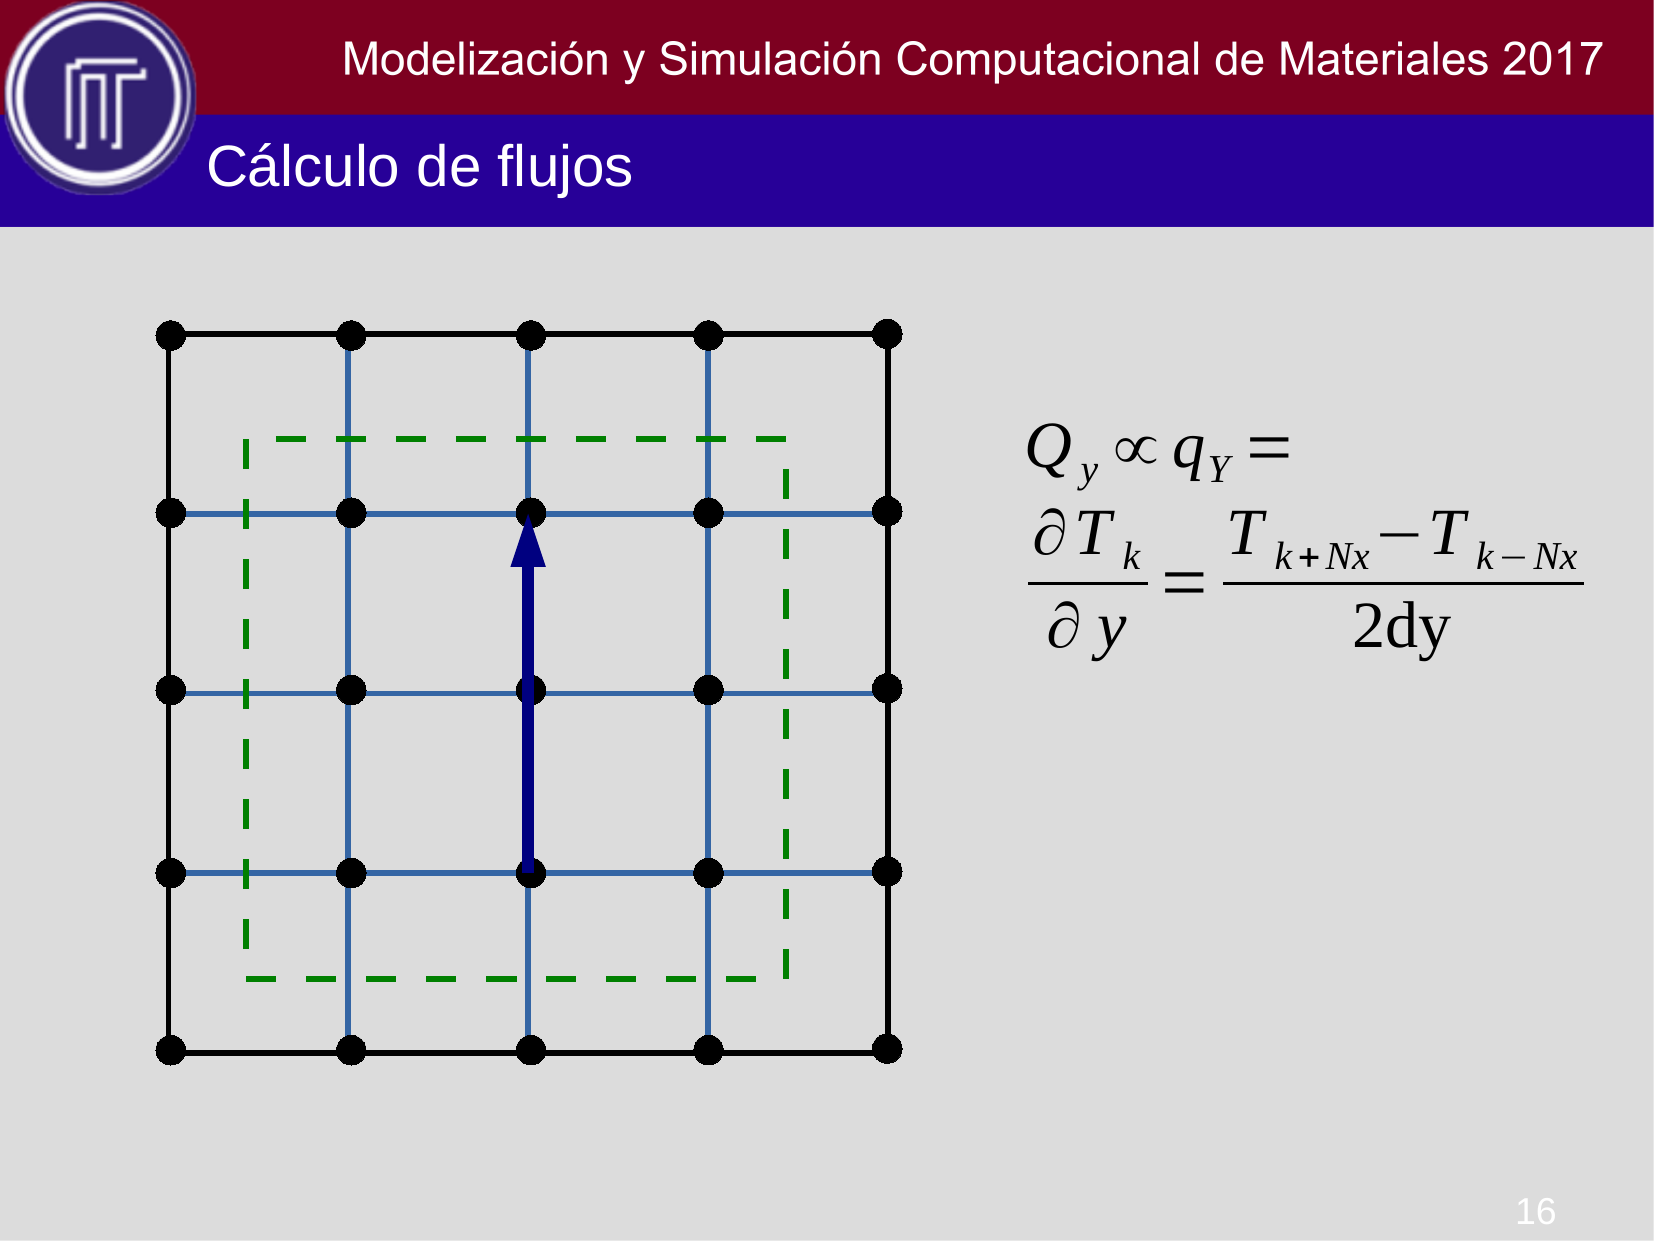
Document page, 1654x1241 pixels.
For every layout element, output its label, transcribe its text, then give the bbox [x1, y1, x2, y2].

text_box [155, 320, 186, 351]
text_box [336, 675, 367, 705]
text_box [336, 497, 367, 528]
text_box Cálculo de flujos [191, 126, 1392, 207]
text_box [336, 858, 367, 888]
text_box [336, 1035, 367, 1066]
text_box [693, 1035, 724, 1065]
text_box [336, 320, 367, 351]
text_box [516, 858, 546, 888]
text_box [155, 858, 186, 888]
text_box [155, 1035, 186, 1066]
chart [1018, 408, 1593, 662]
text_box [872, 1033, 903, 1064]
text_box [693, 497, 724, 528]
text_box [872, 856, 903, 887]
text_box [516, 1035, 546, 1065]
text_box [872, 319, 903, 349]
text_box [516, 320, 546, 351]
text_box [155, 497, 186, 528]
text_box [516, 678, 522, 702]
text_box [155, 675, 186, 705]
text_box [693, 858, 724, 888]
text_box [693, 675, 724, 705]
text_box [516, 497, 546, 528]
text_box [872, 673, 903, 704]
text_box [872, 496, 903, 526]
text_box [534, 675, 546, 705]
text_box [693, 320, 724, 351]
text_box <number> [1500, 1182, 1654, 1241]
picture [0, 0, 1654, 1241]
